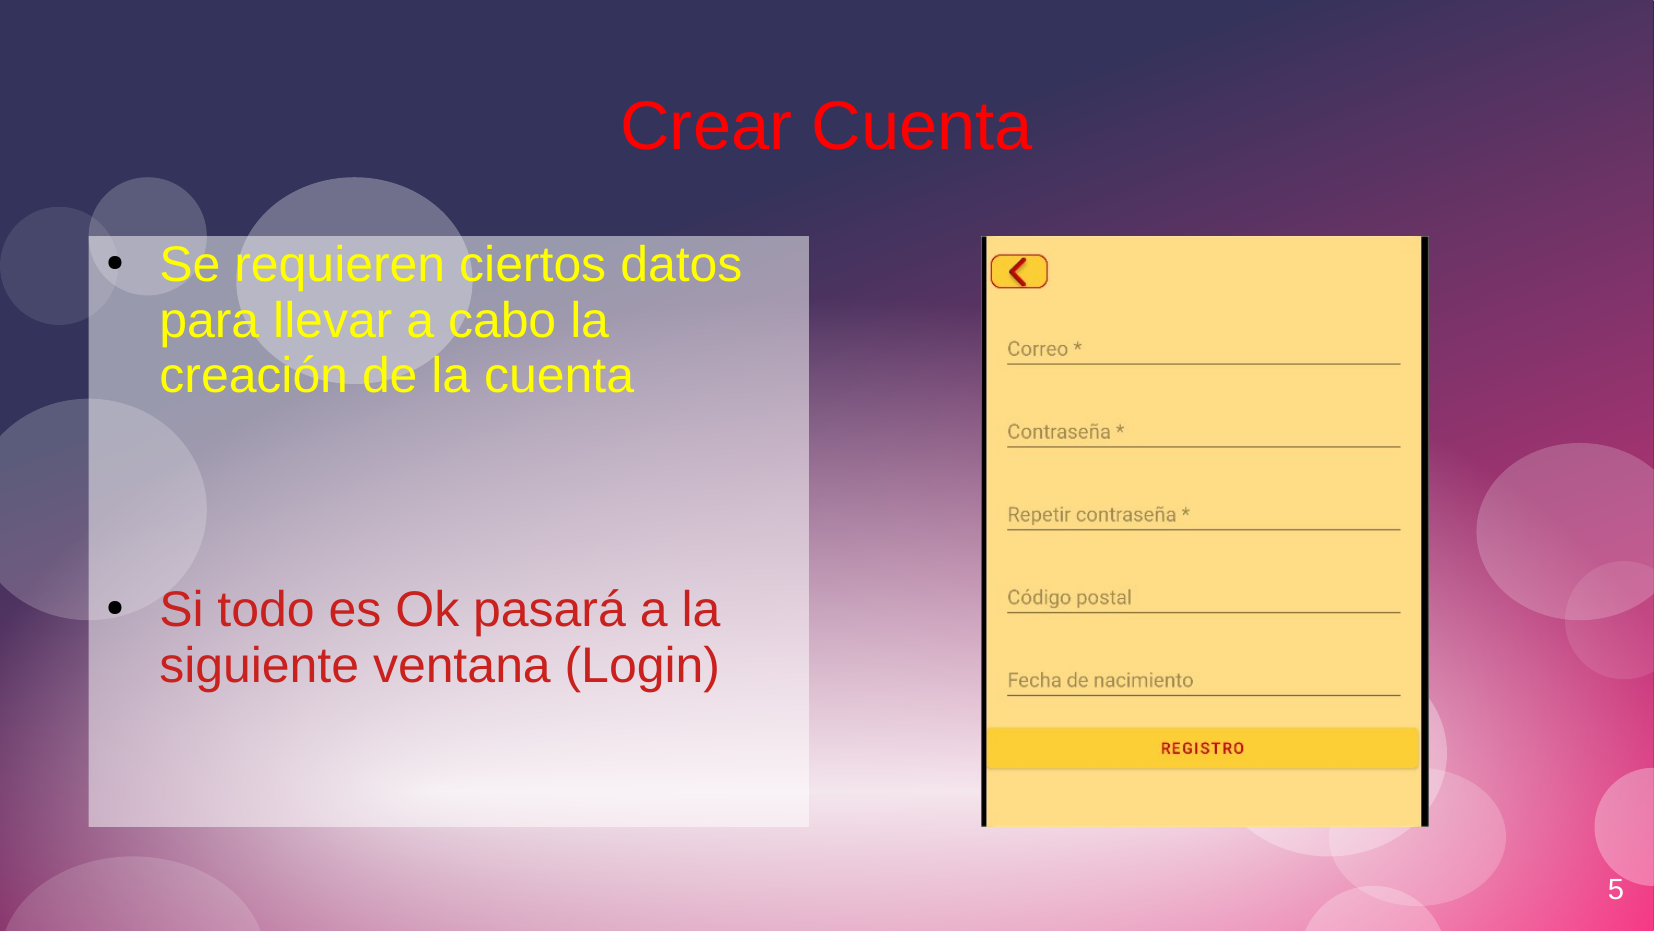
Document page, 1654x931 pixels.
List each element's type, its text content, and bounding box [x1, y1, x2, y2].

list Se requieren ciertos datos para llevar a cabo la creación de la cuenta Si todo es Ok pasará a la siguiente ventana (Login) [88, 236, 809, 827]
title Crear Cuenta [88, 44, 1565, 207]
picture [981, 236, 1429, 827]
